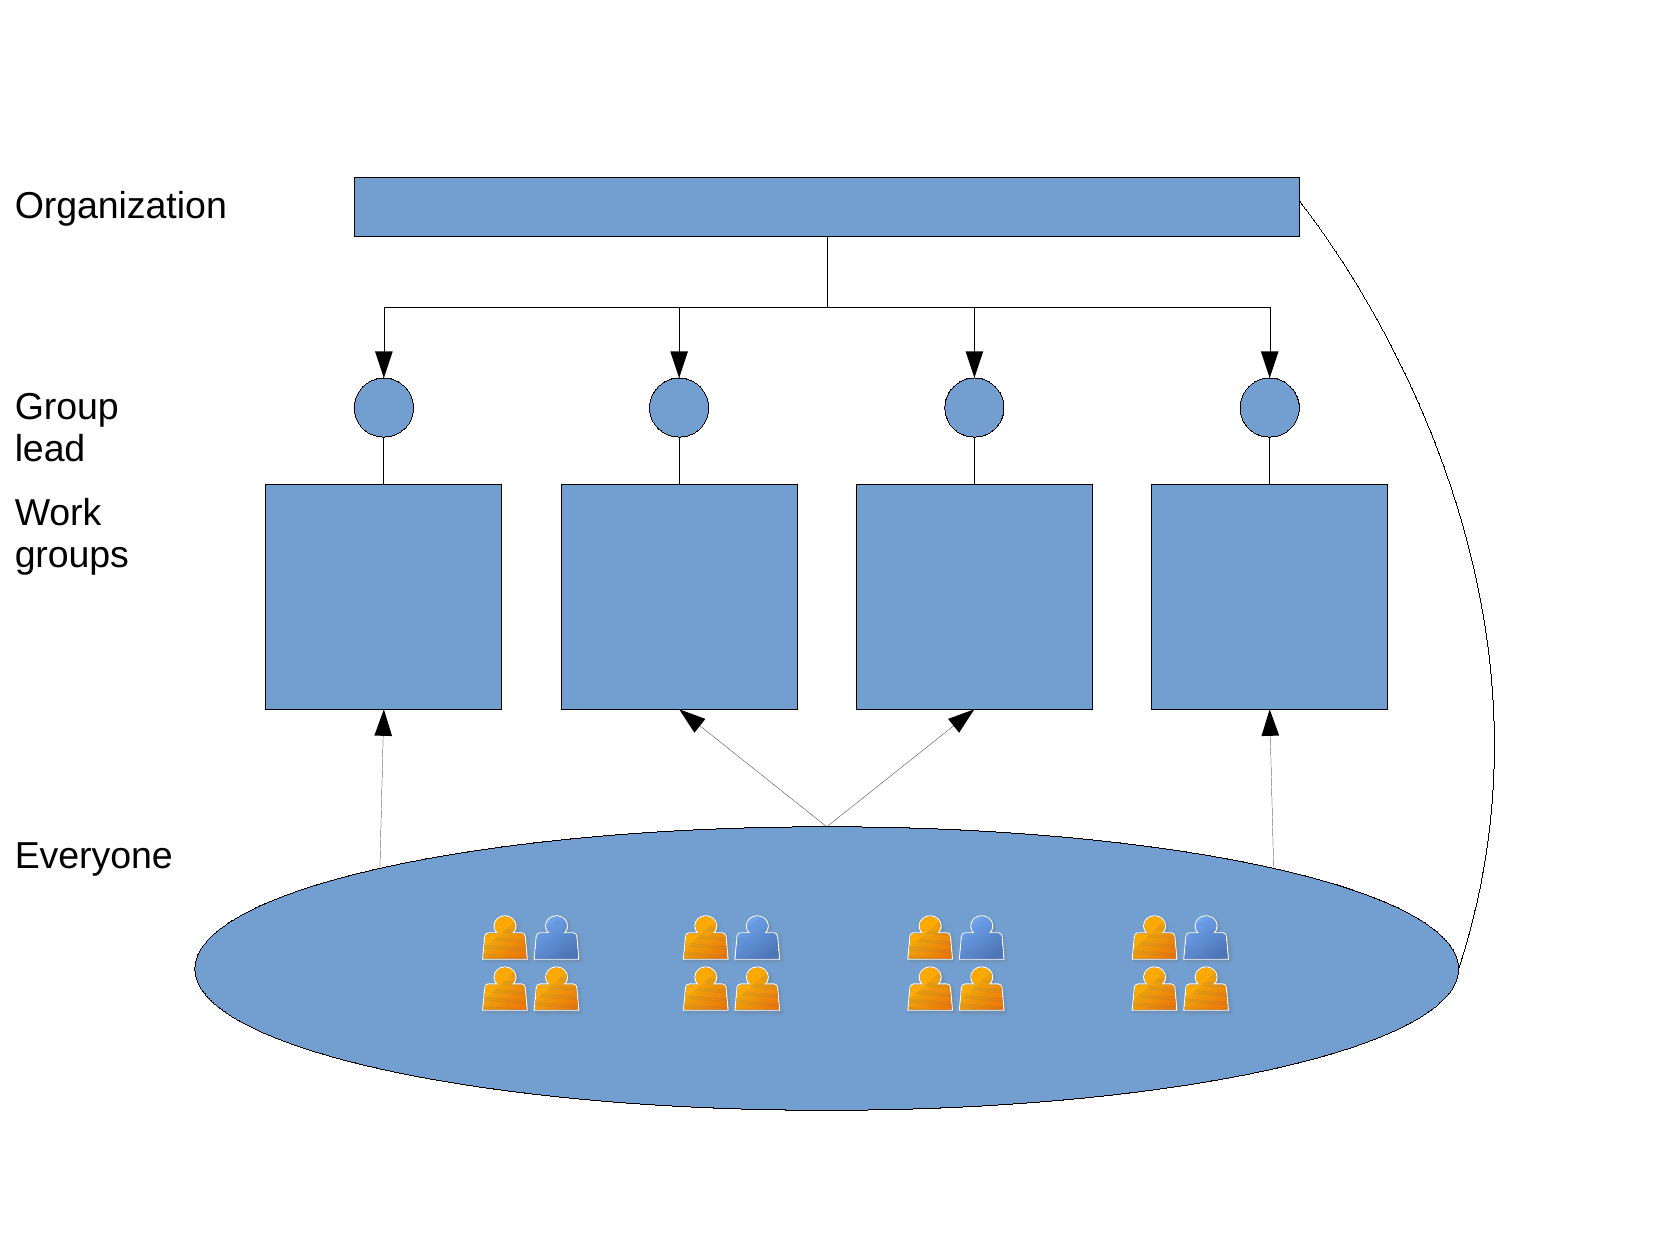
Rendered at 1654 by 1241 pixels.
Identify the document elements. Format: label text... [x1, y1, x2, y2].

picture [1122, 909, 1241, 1019]
text_box [1240, 378, 1300, 438]
picture [673, 909, 792, 1019]
text_box Group lead [0, 377, 189, 477]
text_box Organization [0, 177, 249, 276]
text_box [194, 826, 1459, 1111]
text_box [354, 177, 1300, 237]
text_box [649, 378, 709, 438]
text_box [1151, 484, 1388, 710]
text_box Everyone [0, 826, 195, 902]
text_box [265, 484, 502, 710]
text_box [944, 377, 1004, 438]
text_box Work groups [0, 484, 189, 584]
text_box [561, 484, 798, 710]
text_box [354, 378, 414, 438]
text_box [856, 484, 1093, 710]
picture [472, 909, 591, 1019]
picture [897, 909, 1016, 1019]
